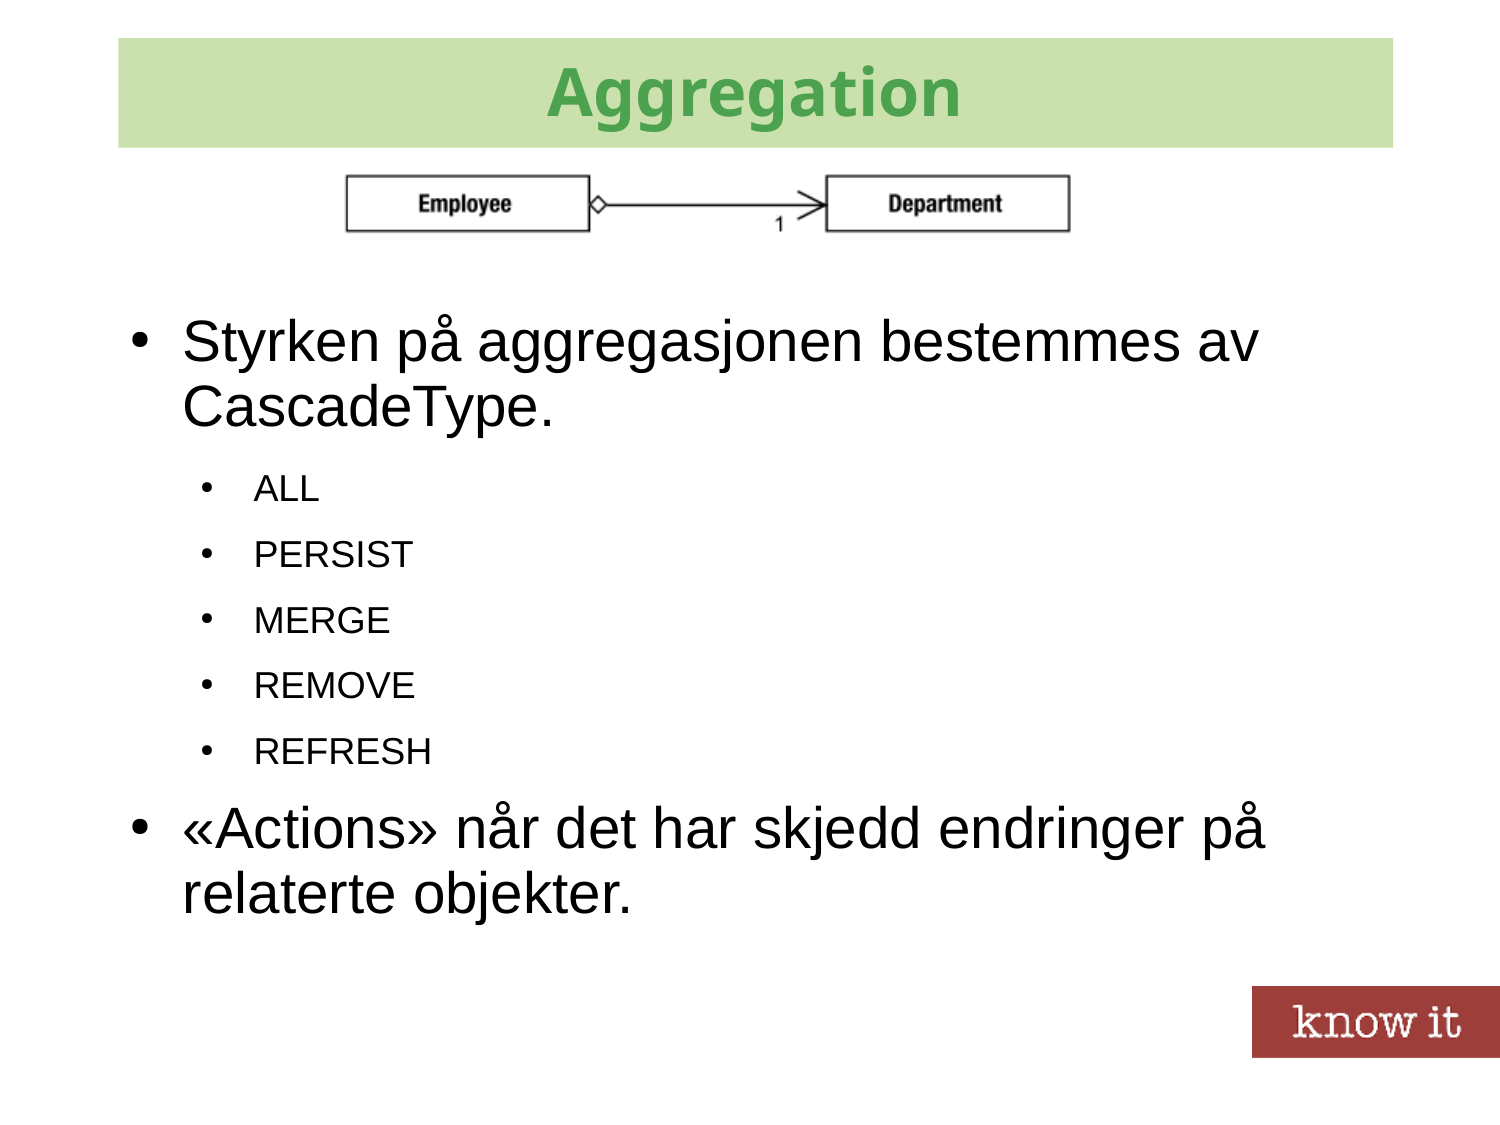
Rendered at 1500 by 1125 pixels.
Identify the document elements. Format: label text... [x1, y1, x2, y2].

picture [1252, 986, 1500, 1058]
picture [334, 167, 1085, 249]
list Styrken på aggregasjonen bestemmes av CascadeType. ALL PERSIST MERGE REMOVE REFRESH «Actions» når det har skjedd endringer på relaterte objekter. [111, 308, 1371, 926]
text_box Aggregation [118, 38, 1394, 148]
